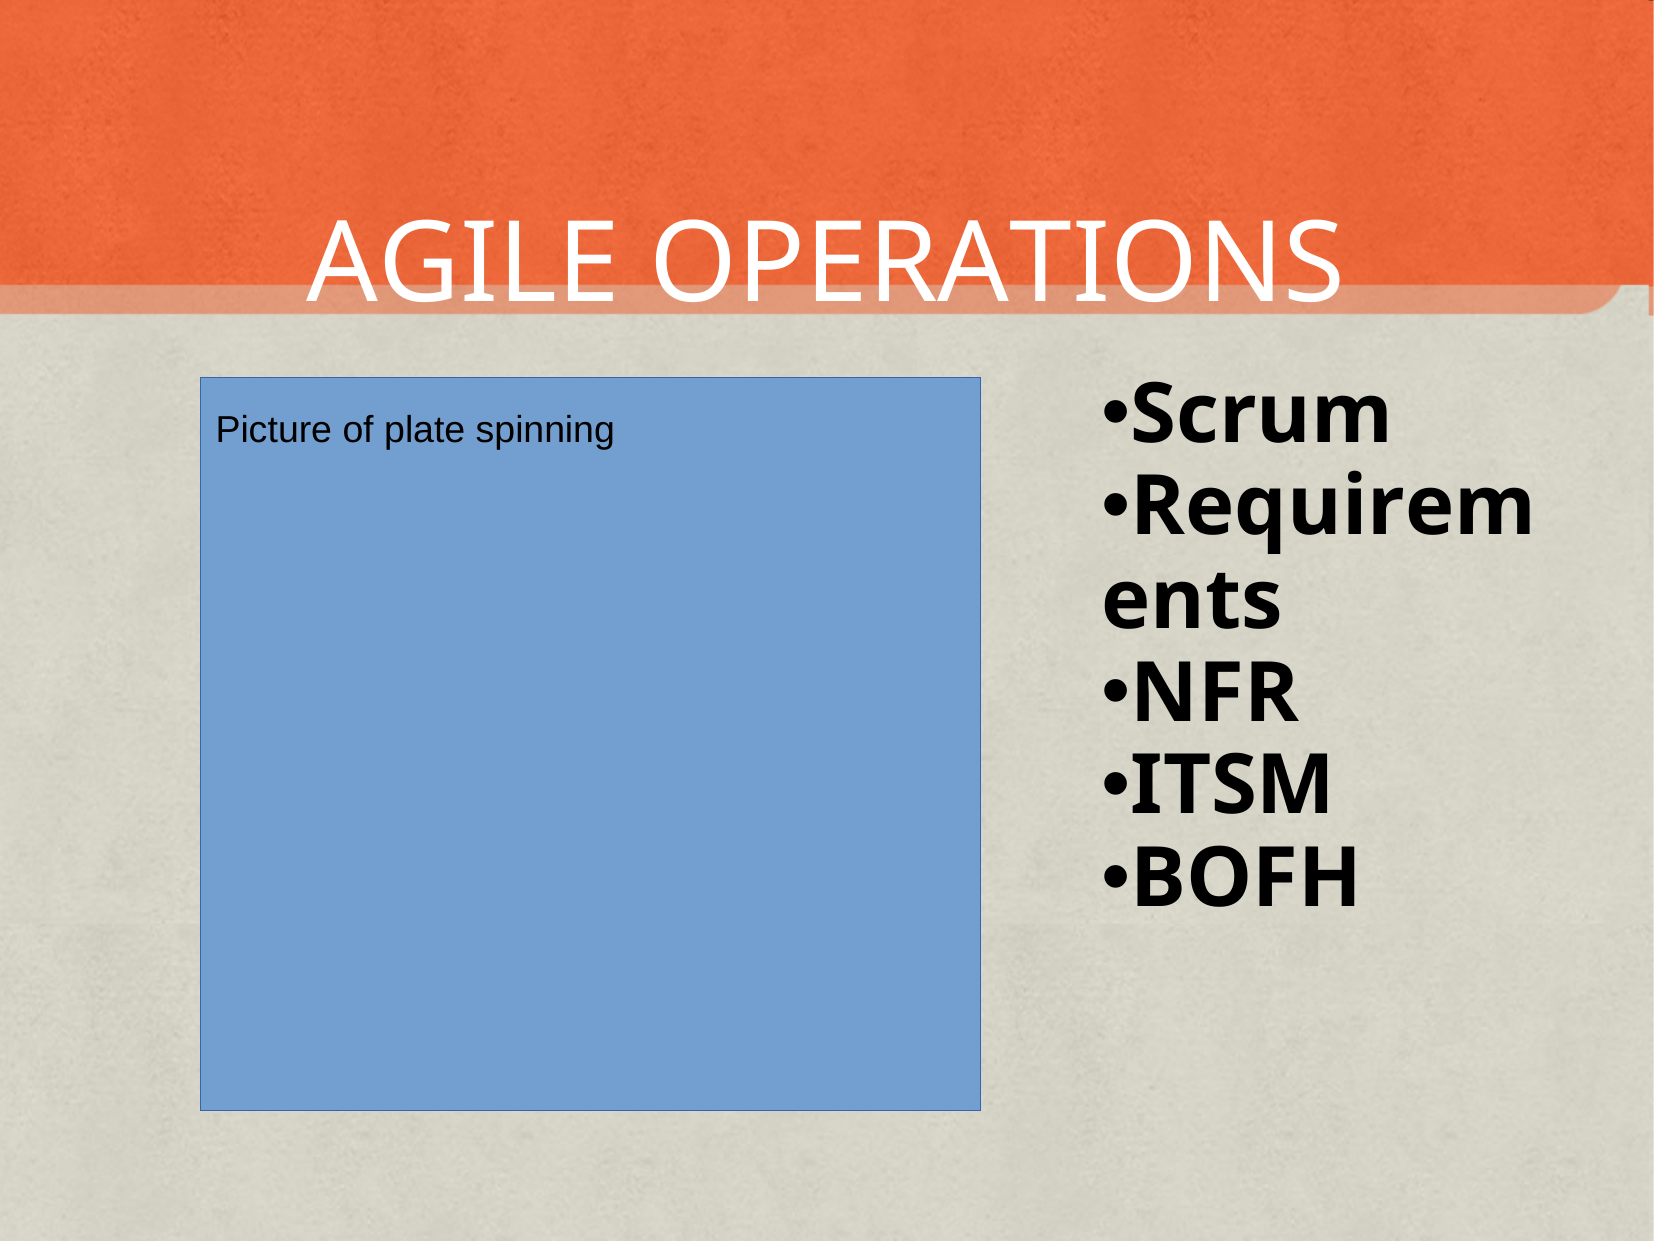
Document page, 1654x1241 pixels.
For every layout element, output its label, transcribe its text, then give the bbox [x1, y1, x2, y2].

title AGILE OPERATIONS [306, 189, 1654, 317]
text_box Picture of plate spinning [200, 401, 922, 459]
text_box Scrum Requirements NFR ITSM BOFH [1086, 360, 1572, 934]
picture [0, 0, 1654, 1241]
text_box [200, 377, 981, 1111]
